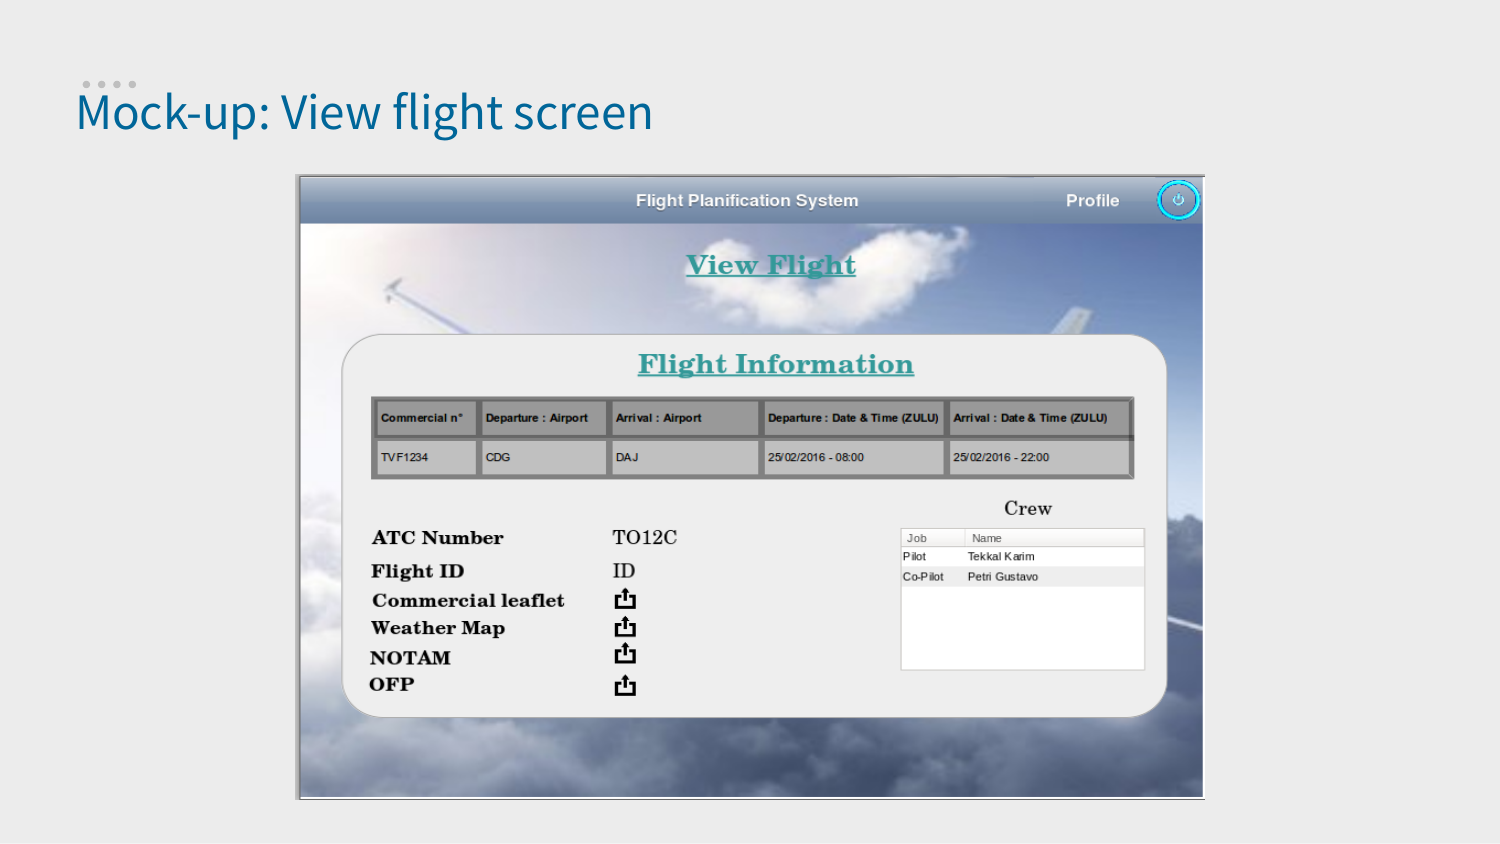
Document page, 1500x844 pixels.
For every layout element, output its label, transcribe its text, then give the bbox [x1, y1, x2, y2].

title Mock-up: View flight screen [75, 39, 1425, 181]
picture [295, 174, 1205, 800]
